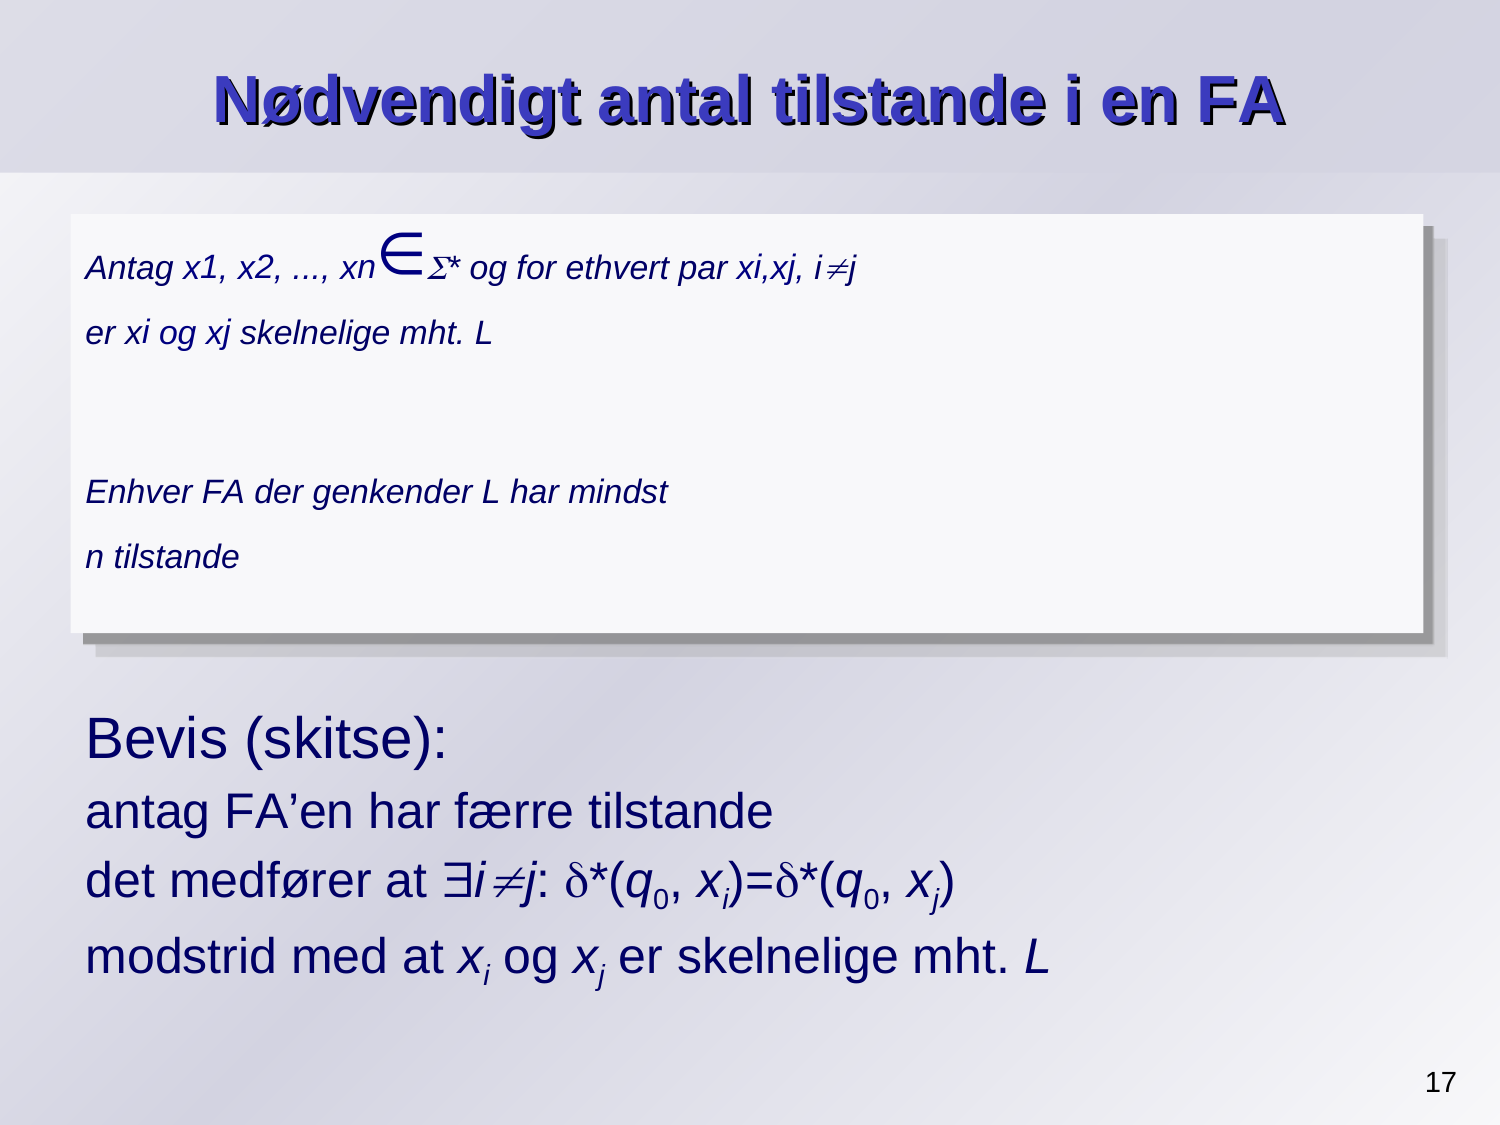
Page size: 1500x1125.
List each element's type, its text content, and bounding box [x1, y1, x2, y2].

list Bevis (skitse): antag FA’en har færre tilstande det medfører at ∃i≠j: δ*(q0, xi)=δ*(q0, xj) modstrid med at xi og xj er skelnelige mht. L [70, 698, 1359, 1030]
text_box Antag x1, x2, ..., xn∈Σ* og for ethvert par xi,xj, i≠j er xi og xj skelnelige mht. L Enhver FA der genkender L har mindst n tilstande [70, 214, 1424, 634]
title Nødvendigt antal tilstande i en FA [75, 24, 1426, 173]
